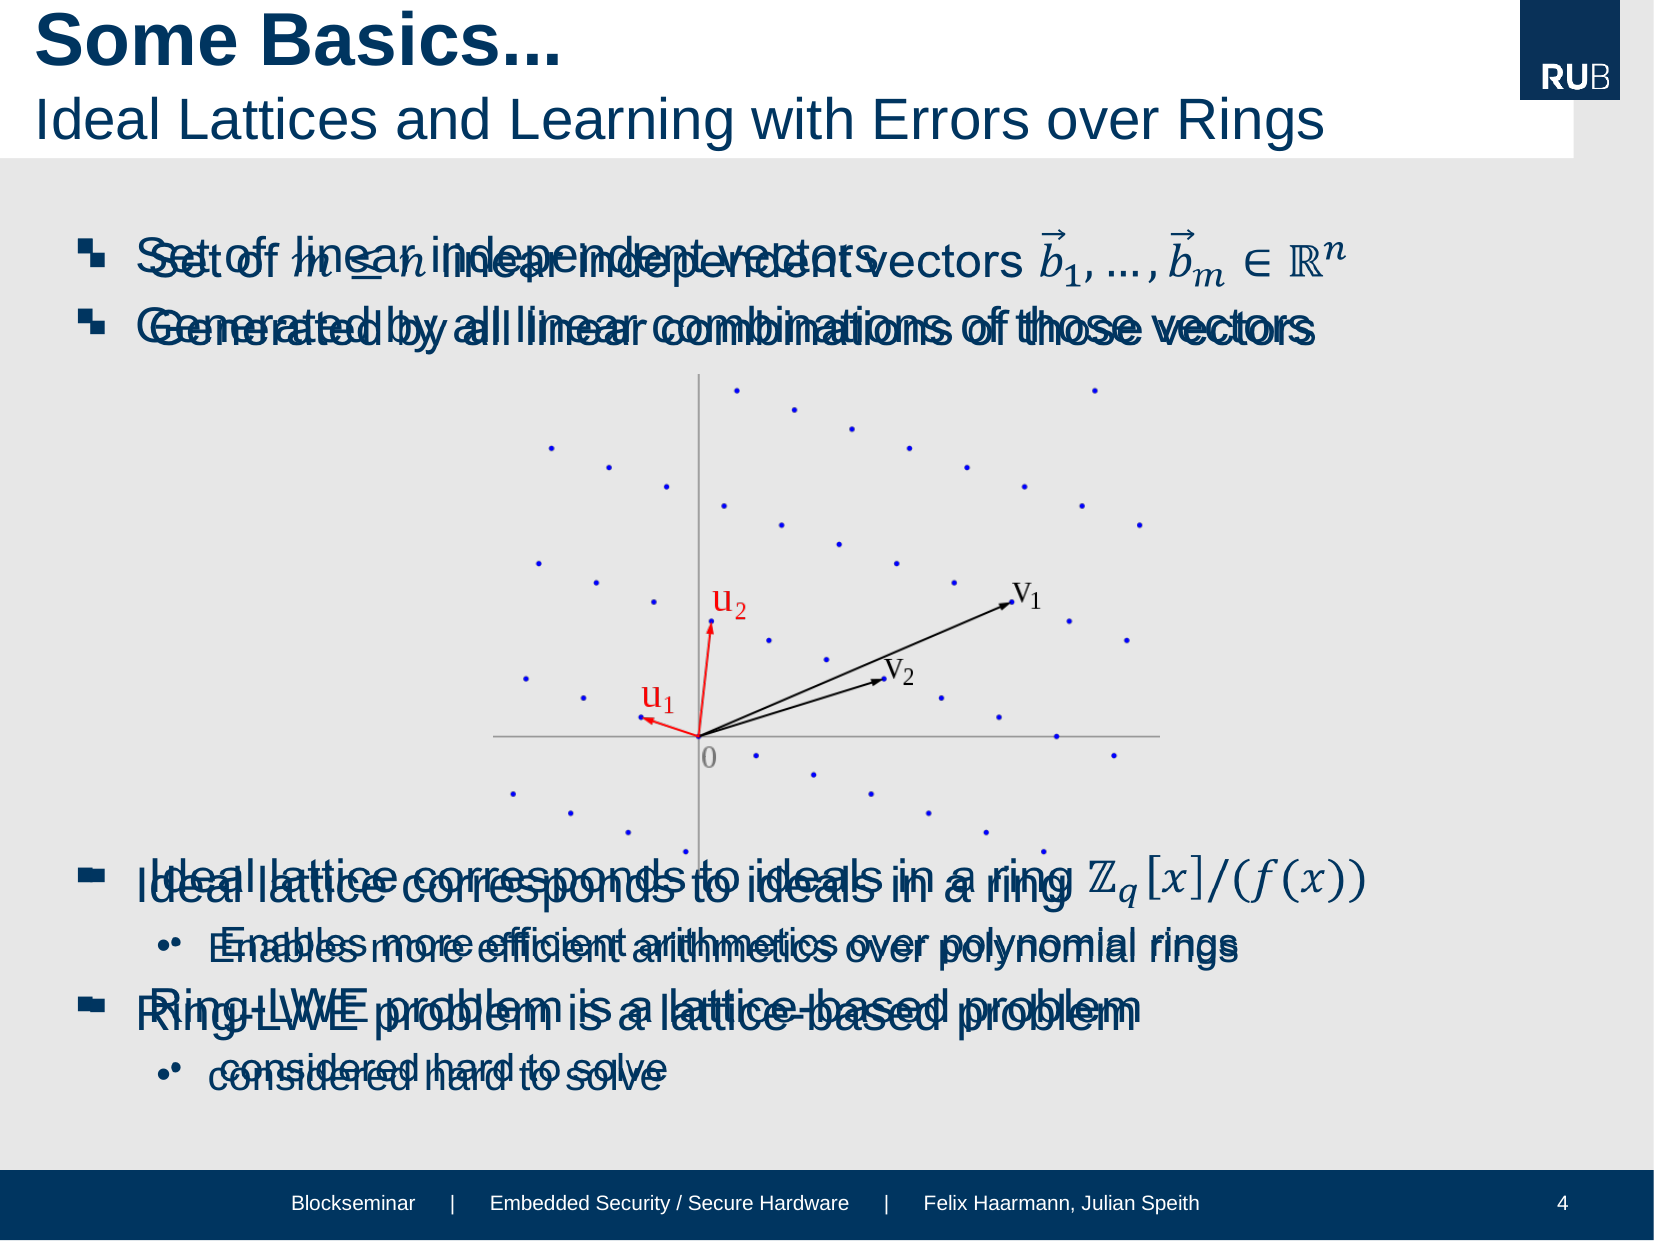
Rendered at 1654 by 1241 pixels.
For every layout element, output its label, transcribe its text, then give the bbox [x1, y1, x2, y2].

title Some Basics... Ideal Lattices and Learning with Errors over Rings [20, 0, 1507, 149]
picture [1520, 0, 1620, 100]
picture [493, 374, 1160, 875]
list [58, 214, 1542, 1114]
